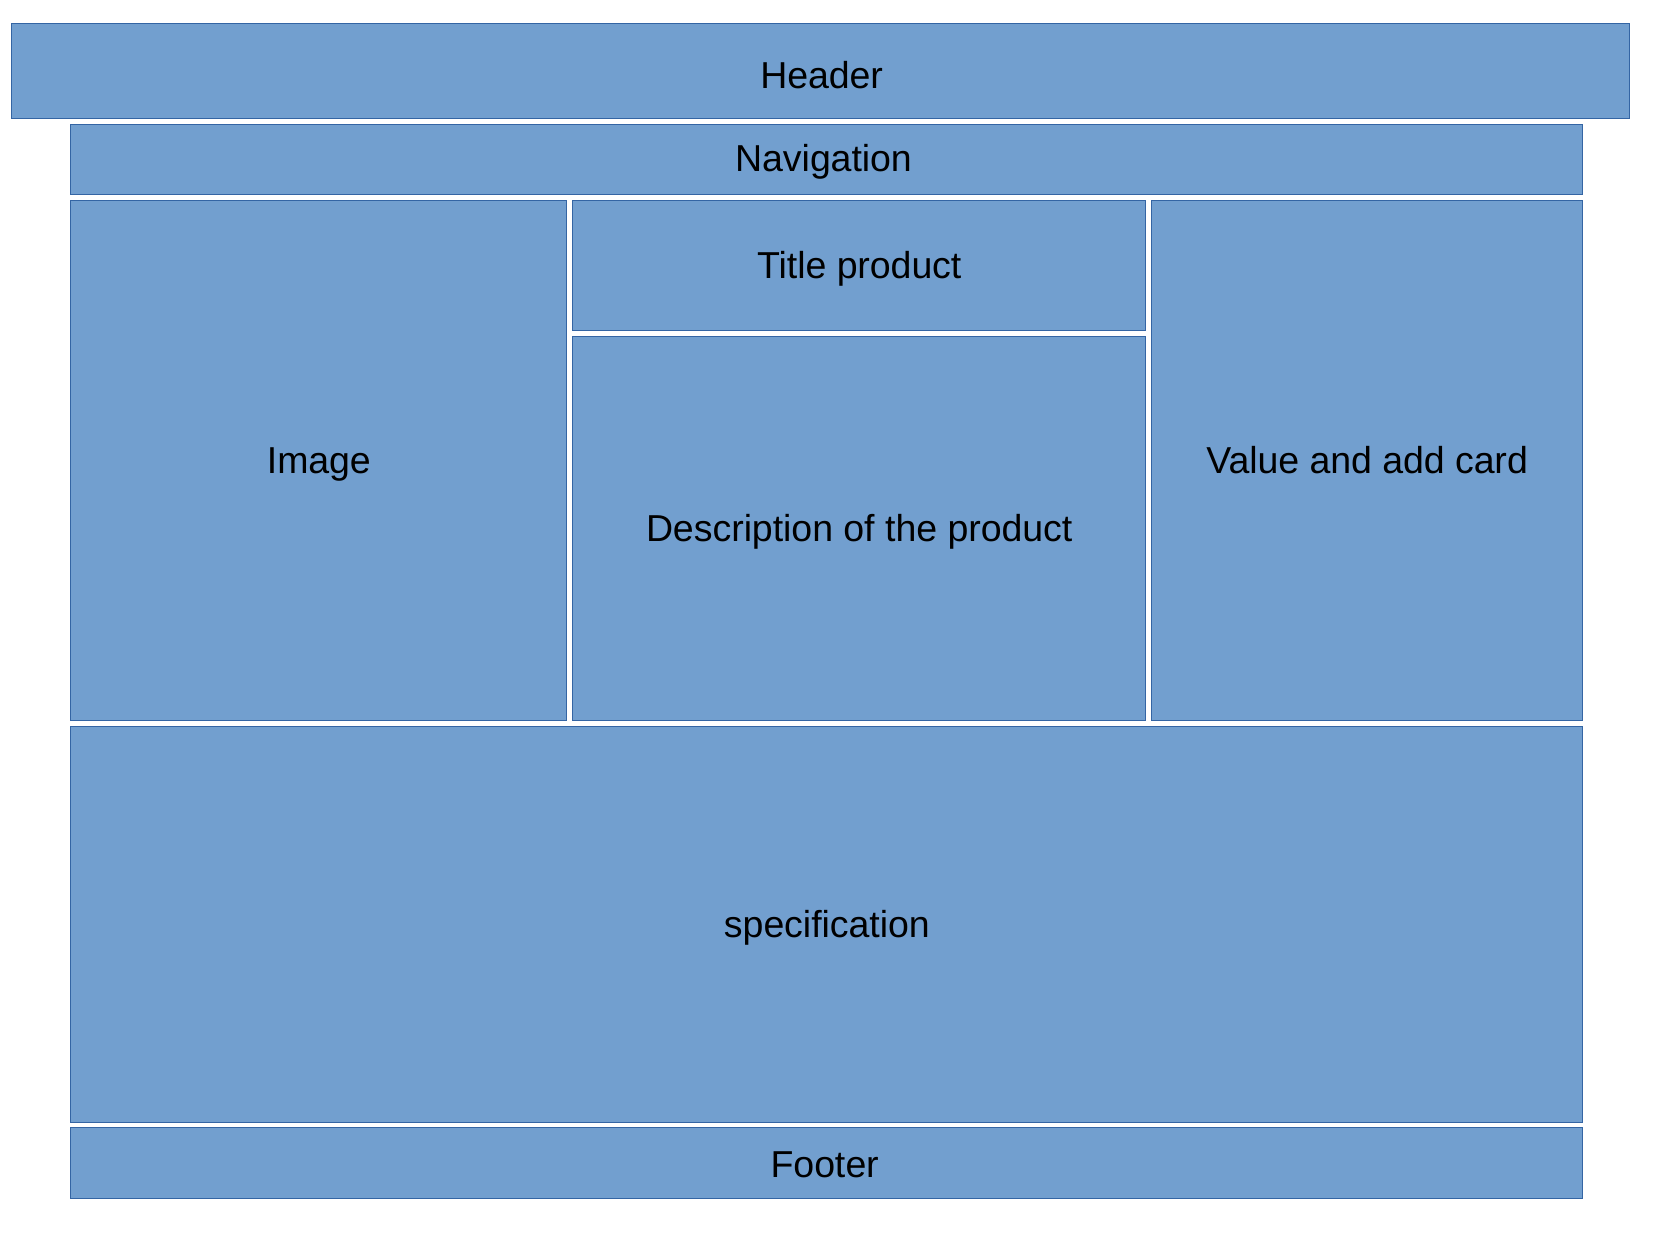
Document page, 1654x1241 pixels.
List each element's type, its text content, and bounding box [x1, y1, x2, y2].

text_box specification [70, 726, 1583, 1123]
text_box Description of the product [572, 336, 1146, 721]
text_box [11, 23, 1630, 119]
text_box [70, 124, 1583, 195]
text_box Image [70, 200, 567, 721]
text_box Navigation [720, 129, 927, 187]
text_box Header [745, 47, 898, 105]
text_box Footer [755, 1136, 894, 1193]
text_box Title product [572, 200, 1146, 331]
text_box Value and add card [1151, 200, 1583, 721]
text_box [70, 1127, 1583, 1199]
